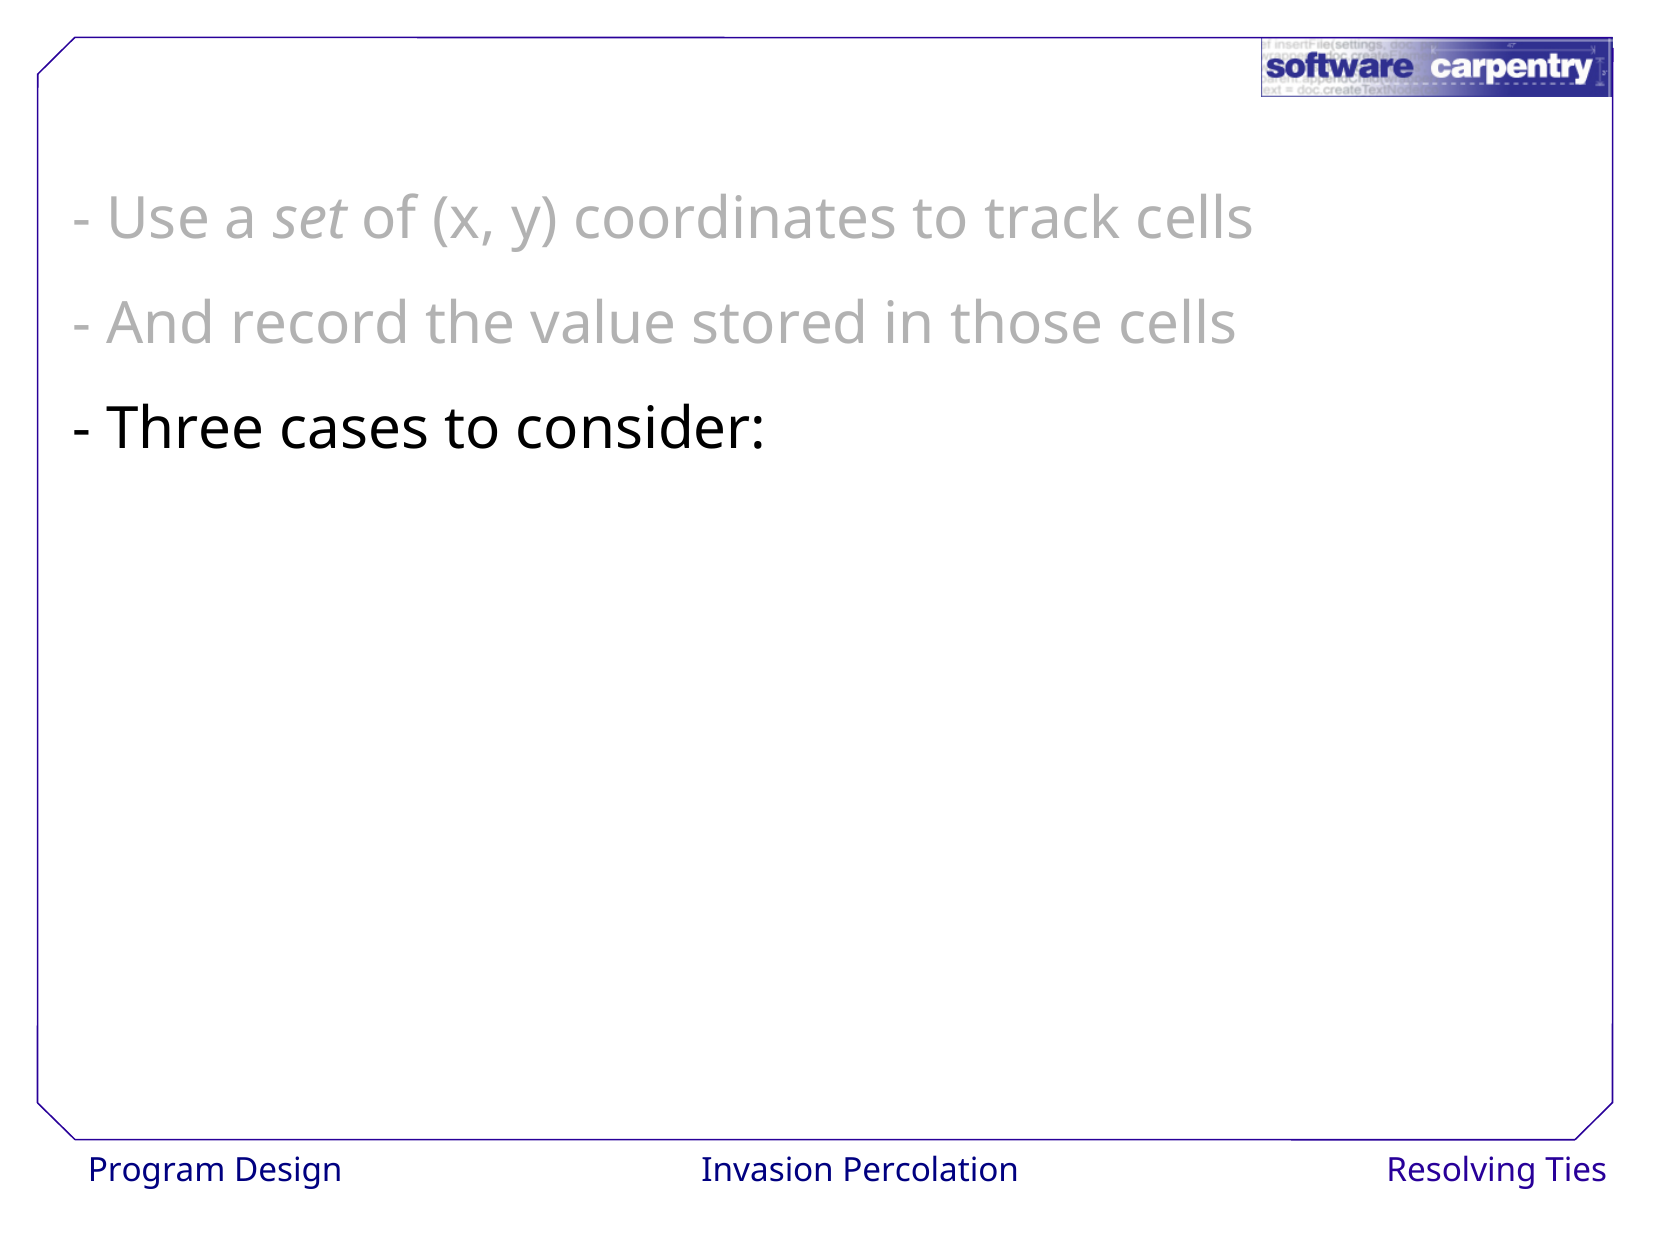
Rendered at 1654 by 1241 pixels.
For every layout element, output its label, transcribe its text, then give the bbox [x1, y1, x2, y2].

picture [1261, 39, 1613, 97]
text_box - Use a set of (x, y) coordinates to track cells - And record the value stored in those cells - Three cases to consider: [57, 138, 1420, 469]
